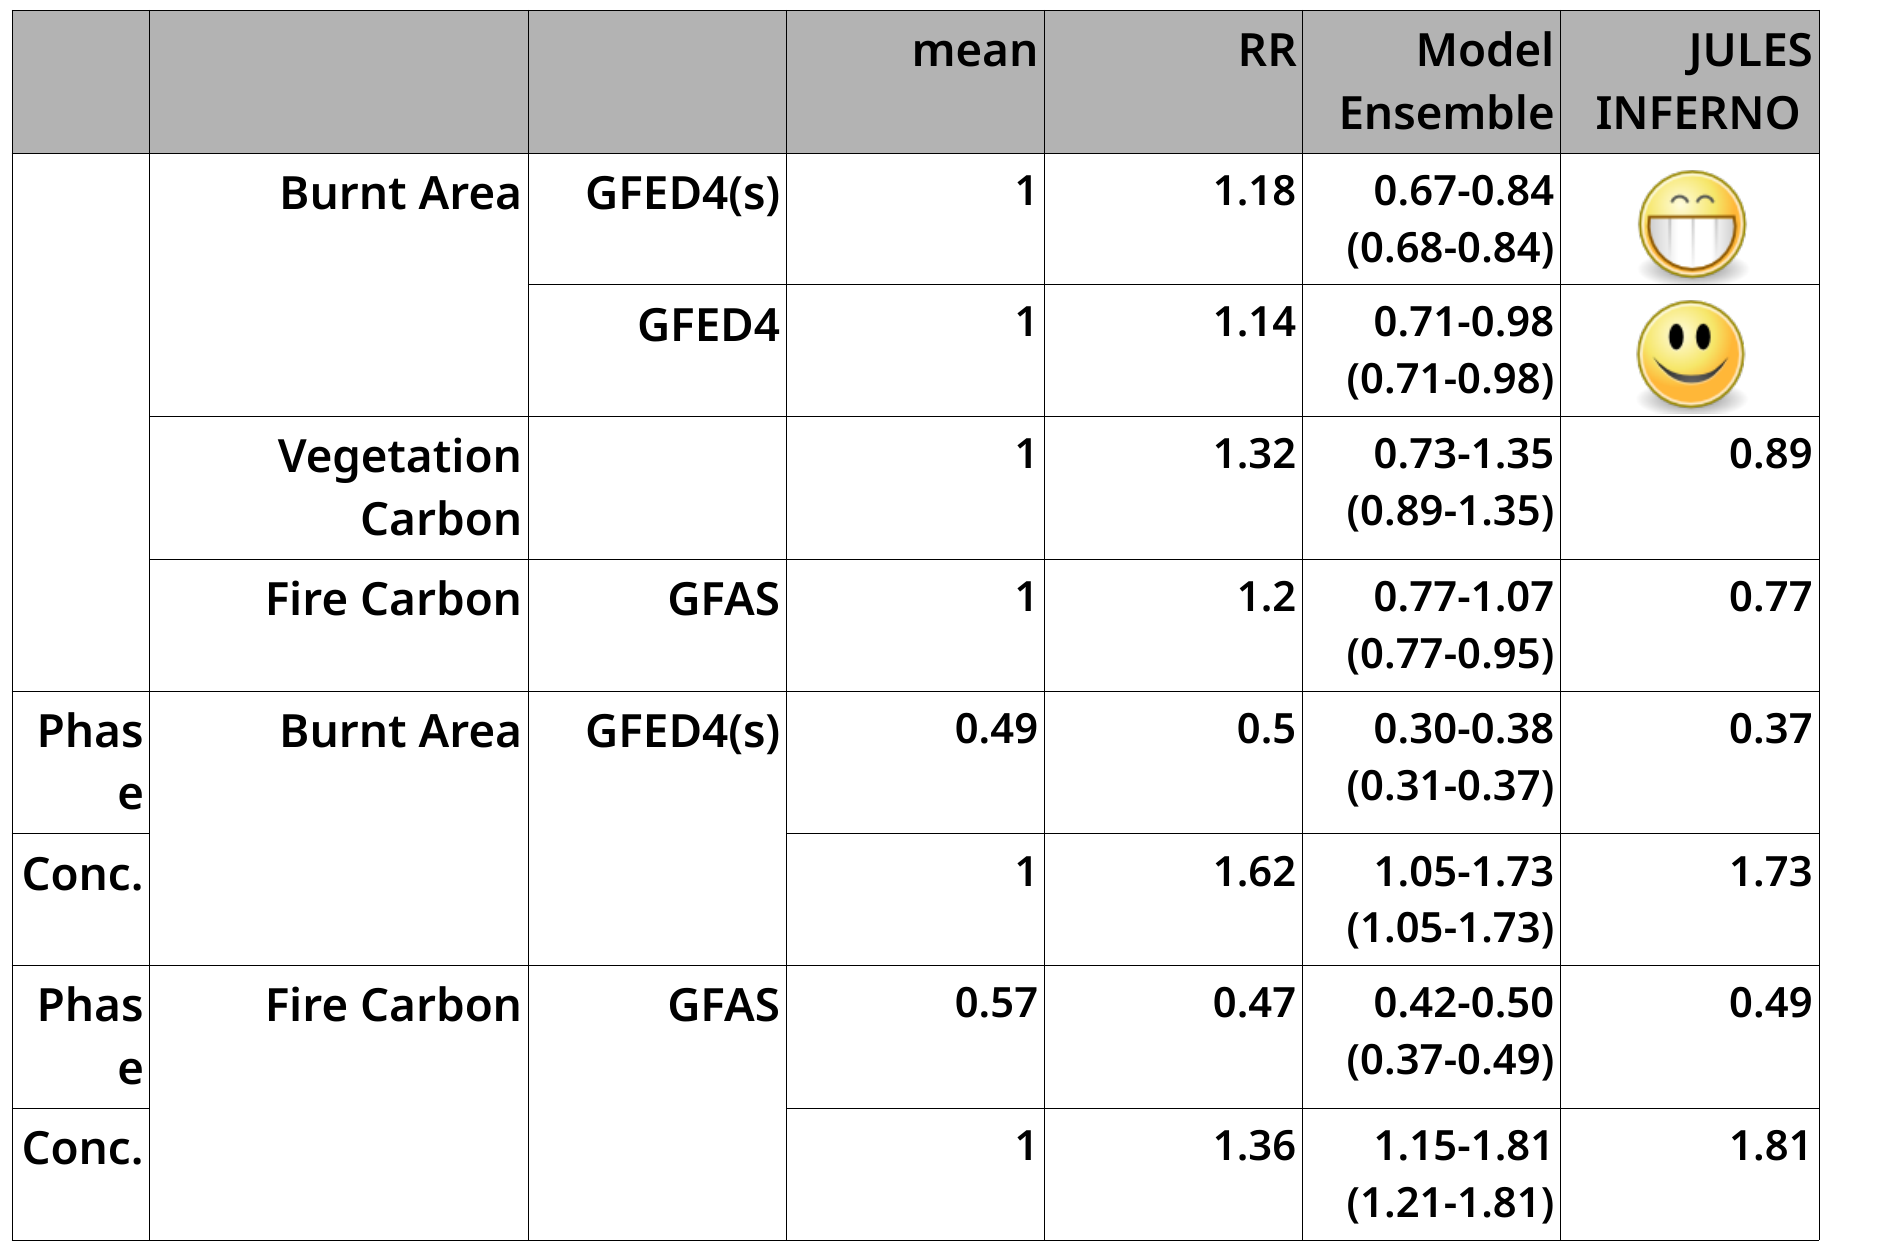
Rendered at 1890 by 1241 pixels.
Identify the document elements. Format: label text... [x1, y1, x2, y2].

table_cell 1.15-1.81 (1.21-1.81) [1303, 1109, 1560, 1240]
table_cell GFED4(s) [529, 692, 786, 965]
table_cell 1.32 [1045, 417, 1302, 559]
table_cell 1.05-1.73 (1.05-1.73) [1303, 834, 1560, 965]
table_cell 0.89 [1561, 417, 1819, 559]
table_cell Vegetation Carbon [150, 417, 528, 559]
table_cell 0.47 [1045, 966, 1302, 1108]
table_cell 0.30-0.38 (0.31-0.37) [1303, 692, 1560, 833]
table_cell 0.77-1.07 (0.77-0.95) [1303, 560, 1560, 691]
table_cell 0.5 [1045, 692, 1302, 833]
table_cell Conc. [13, 834, 149, 965]
picture [1629, 288, 1755, 414]
table_header [150, 11, 528, 153]
table_cell 1.36 [1045, 1109, 1302, 1240]
table_cell Conc. [13, 1109, 149, 1240]
table_cell 1 [787, 285, 1044, 416]
table_cell [13, 154, 149, 691]
table_header RR [1045, 11, 1302, 153]
table_cell GFAS [529, 560, 786, 691]
table_cell 0.73-1.35 (0.89-1.35) [1303, 417, 1560, 559]
table_cell GFED4(s) [529, 154, 786, 284]
table_cell Fire Carbon [150, 966, 528, 1240]
table_header Model Ensemble [1303, 11, 1560, 153]
table_cell [529, 417, 786, 559]
table_cell 1.62 [1045, 834, 1302, 965]
table_cell [1561, 285, 1819, 416]
table_cell Burnt Area [150, 154, 528, 416]
table_cell 0.57 [787, 966, 1044, 1108]
table_cell [1561, 154, 1819, 284]
table_cell 1.14 [1045, 285, 1302, 416]
table_cell 1.18 [1045, 154, 1302, 284]
table_header JULES INFERNO [1561, 11, 1819, 153]
table_header mean [787, 11, 1044, 153]
table_cell 1 [787, 834, 1044, 965]
table_cell GFAS [529, 966, 786, 1240]
table_cell 1 [787, 154, 1044, 284]
table_cell GFED4 [529, 285, 786, 416]
table_cell 1.2 [1045, 560, 1302, 691]
table_cell Phase [13, 966, 149, 1108]
table_cell 0.49 [1561, 966, 1819, 1108]
picture [1629, 158, 1755, 284]
table_cell 0.67-0.84 (0.68-0.84) [1303, 154, 1560, 284]
table_cell 1 [787, 560, 1044, 691]
table_cell 0.77 [1561, 560, 1819, 691]
table_cell 1.73 [1561, 834, 1819, 965]
table_cell 0.71-0.98 (0.71-0.98) [1303, 285, 1560, 416]
table_header [13, 11, 149, 153]
table_cell Fire Carbon [150, 560, 528, 691]
table_cell 0.37 [1561, 692, 1819, 833]
table_cell 1 [787, 417, 1044, 559]
table_cell 0.49 [787, 692, 1044, 833]
table_cell 1 [787, 1109, 1044, 1240]
table_cell 1.81 [1561, 1109, 1819, 1240]
table_cell Burnt Area [150, 692, 528, 965]
table_cell Phase [13, 692, 149, 833]
table_cell 0.42-0.50 (0.37-0.49) [1303, 966, 1560, 1108]
table_header [529, 11, 786, 153]
